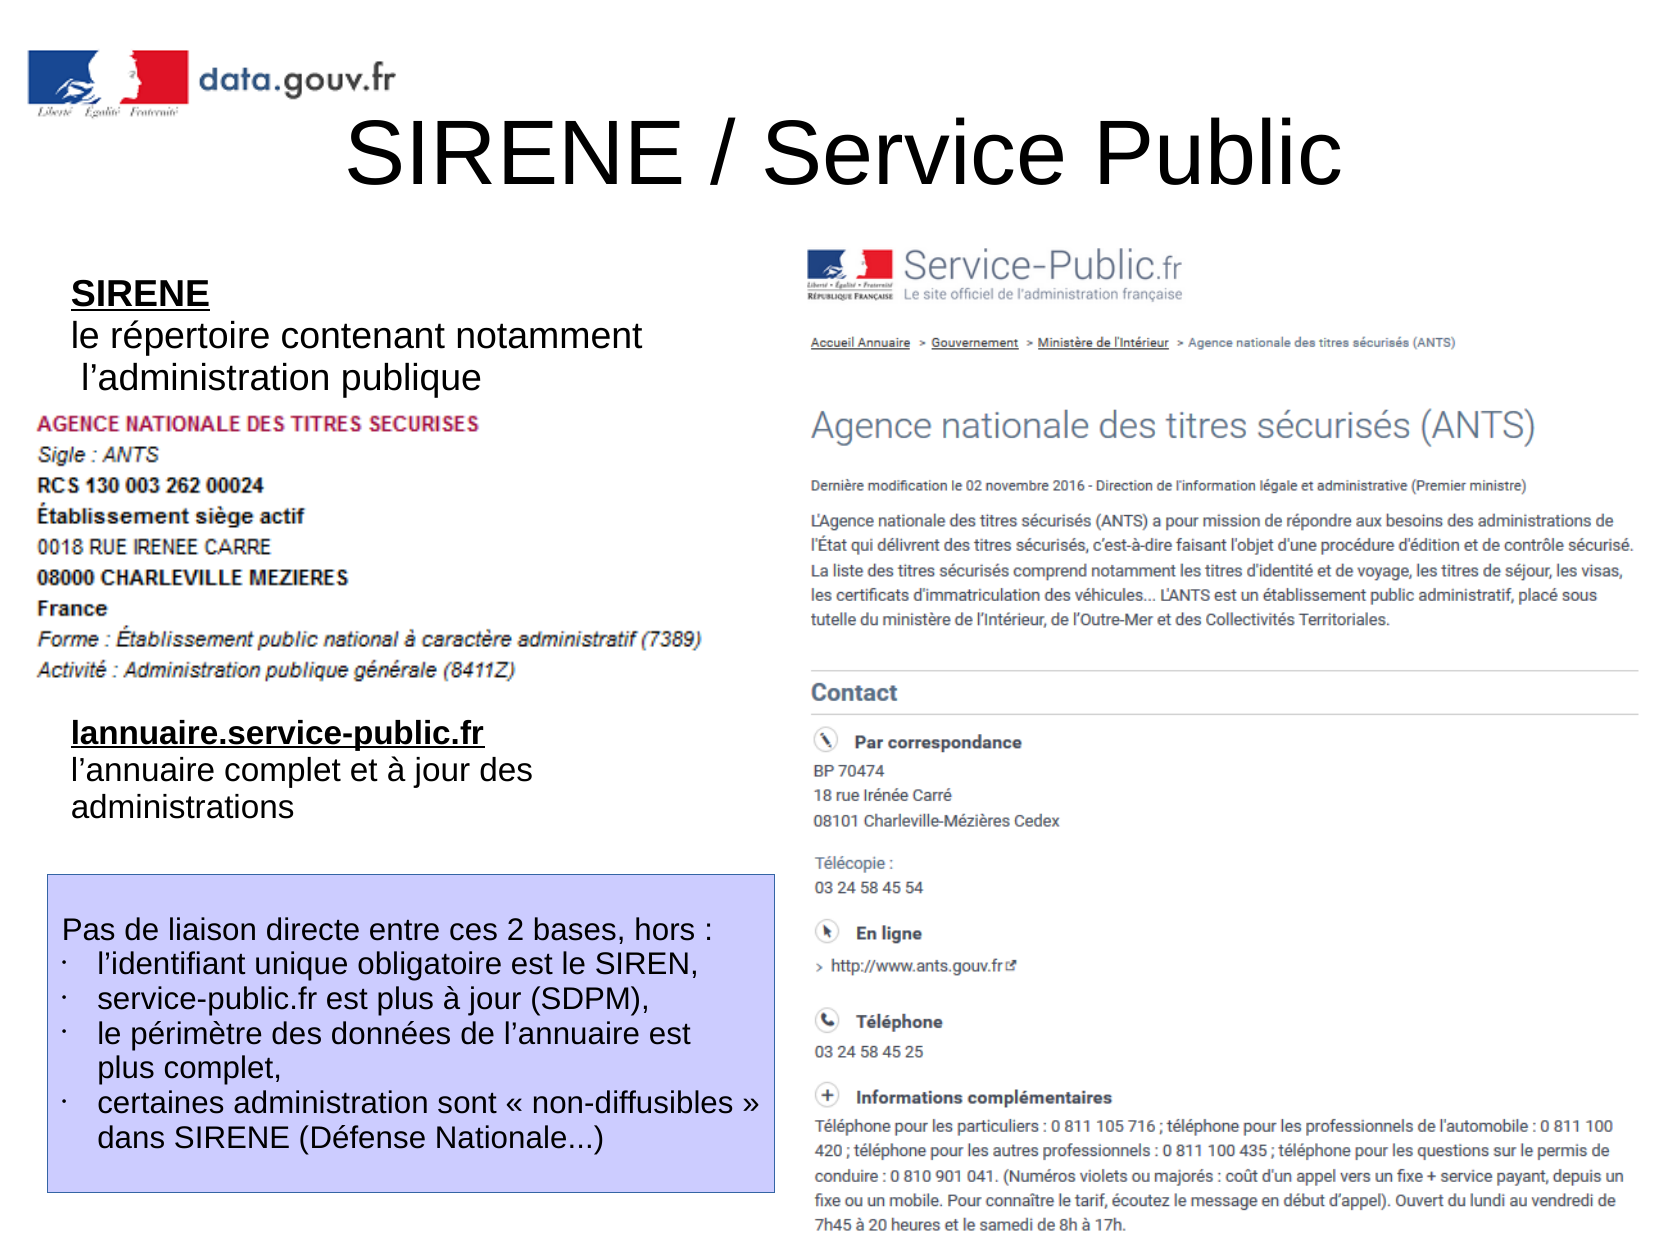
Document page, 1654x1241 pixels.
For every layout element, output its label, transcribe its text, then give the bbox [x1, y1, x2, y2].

title SIRENE / Service Public [82, 49, 1571, 257]
list SIRENE le répertoire contenant notamment l’administration publique lannuaire.service-public.fr l’annuaire complet et à jour des administrations [0, 272, 1489, 1241]
picture [774, 247, 1654, 1232]
picture [23, 35, 407, 145]
picture [26, 401, 727, 697]
text_box Pas de liaison directe entre ces 2 bases, hors : l’identifiant unique obligatoire est le SIREN, service-public.fr est plus à jour (SDPM), le périmètre des données de l’annuaire est plus complet, certaines administration sont « non-diffusibles » dans SIRENE (Défense Nationale...) [47, 874, 775, 1193]
